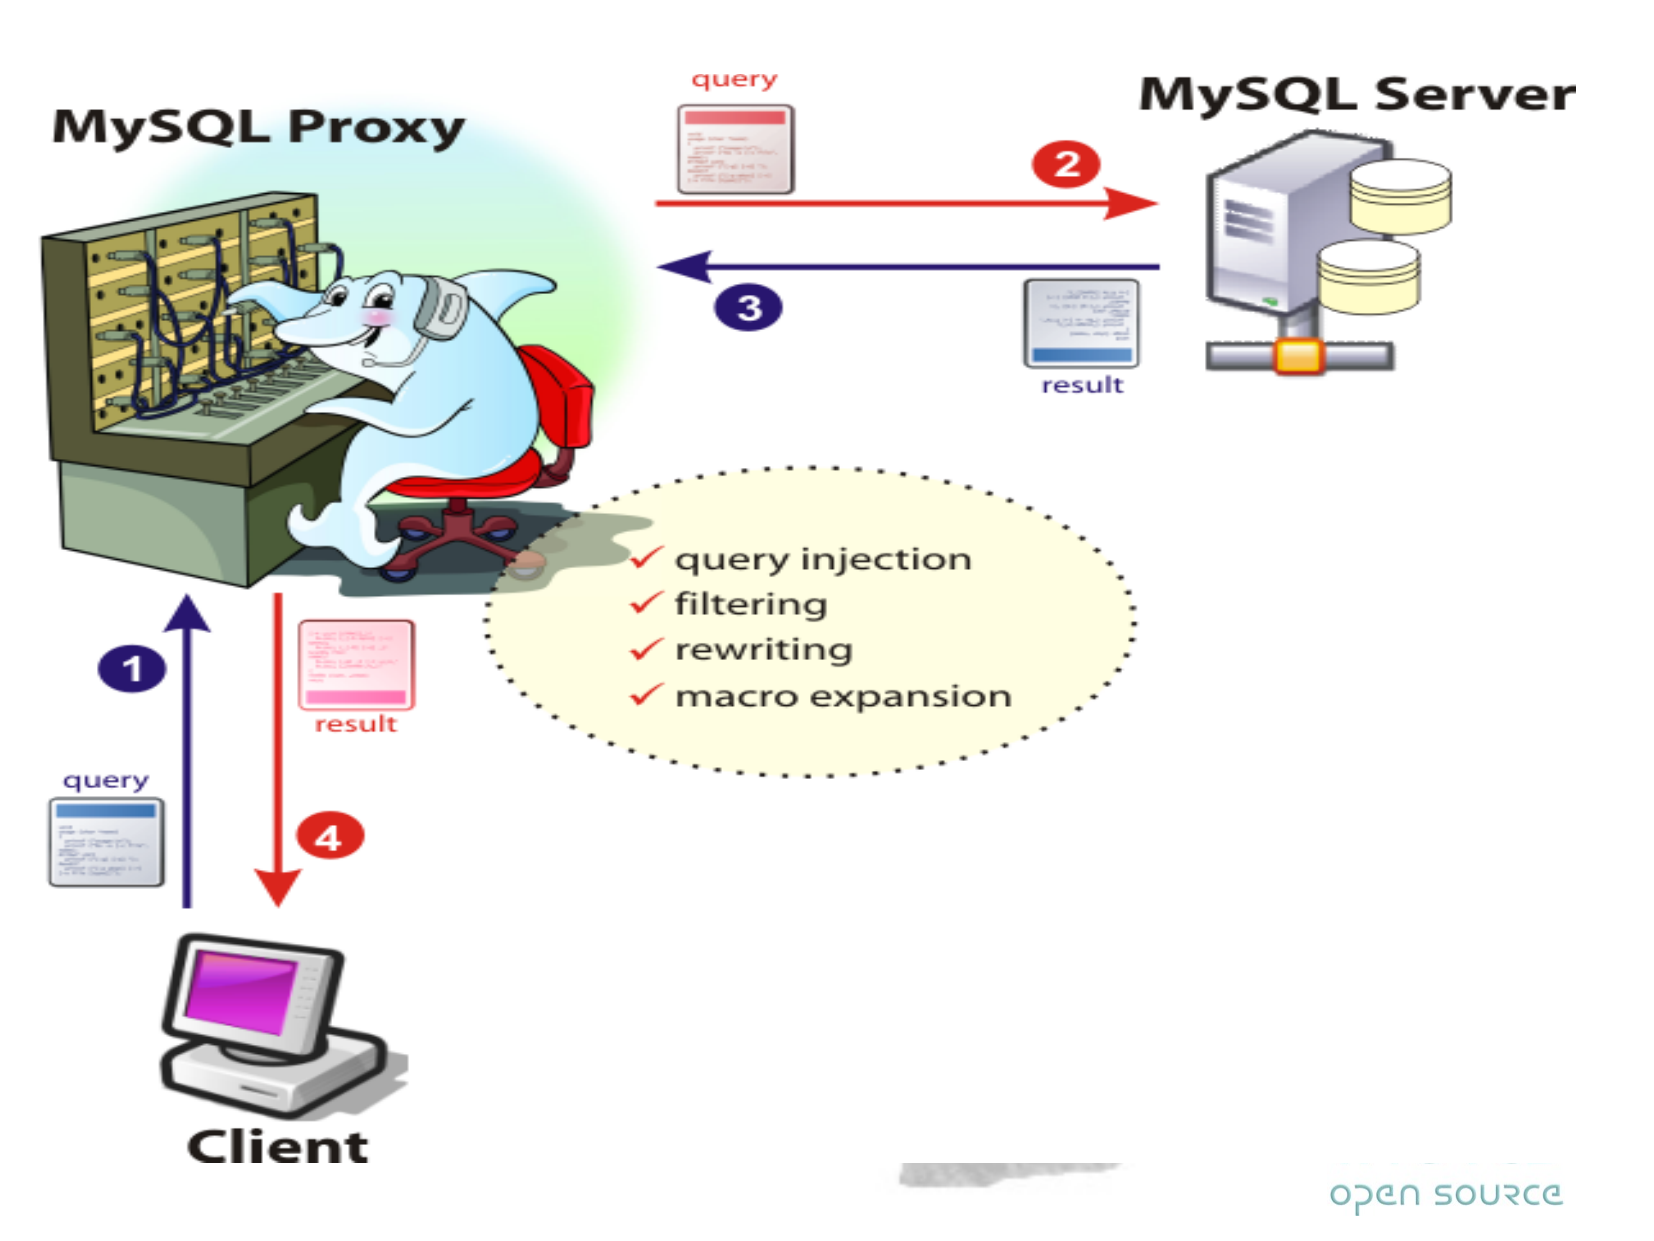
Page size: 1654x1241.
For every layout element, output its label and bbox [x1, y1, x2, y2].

picture [37, 74, 1576, 1241]
